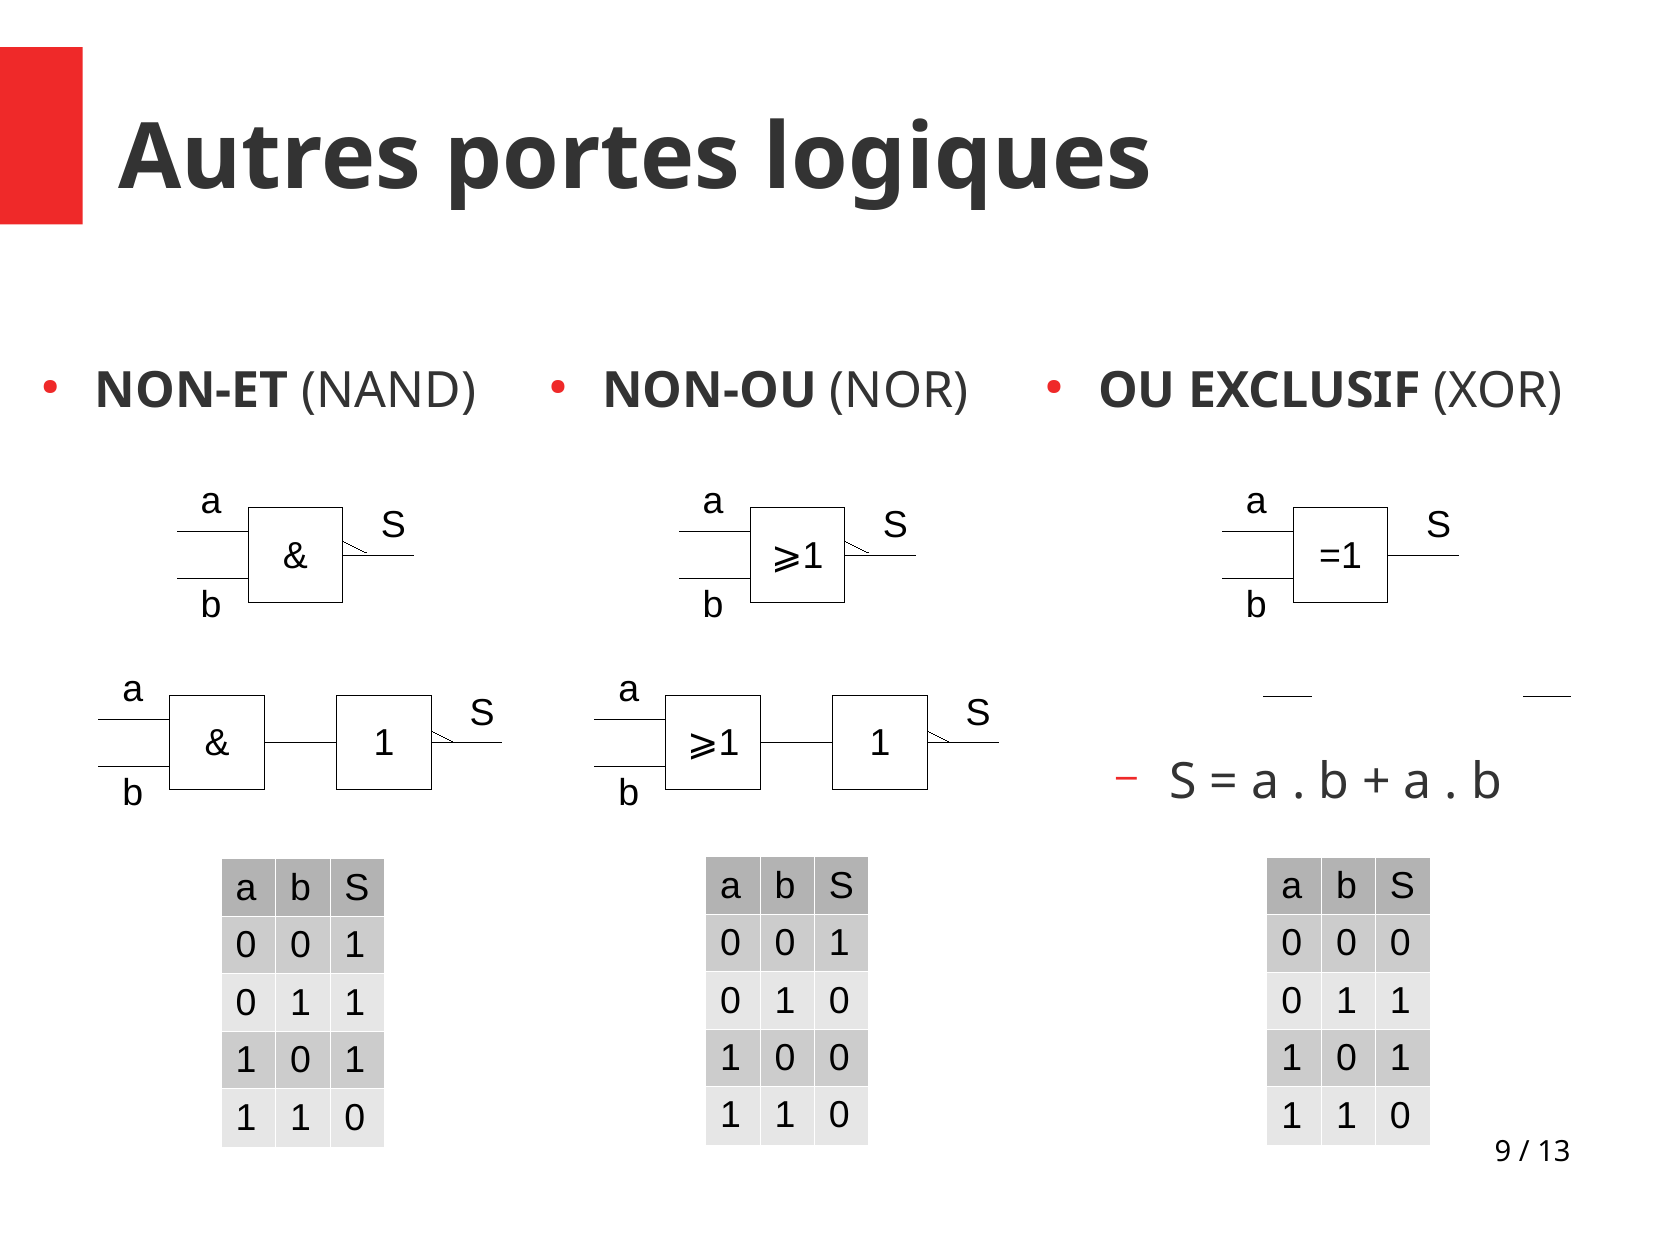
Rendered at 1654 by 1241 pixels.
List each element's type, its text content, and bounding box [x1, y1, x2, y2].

list NON-ET (NAND) [23, 354, 531, 1074]
text_box b [603, 764, 655, 821]
text_box 1 [832, 695, 928, 790]
table_cell 0 [1322, 915, 1375, 972]
table_header a [706, 857, 760, 914]
text_box S [868, 496, 923, 553]
table_cell 1 [761, 972, 814, 1029]
table_cell 1 [1322, 973, 1375, 1029]
table_cell 0 [706, 972, 760, 1029]
text_box S [366, 496, 421, 553]
text_box 1 [336, 695, 432, 790]
table_cell 1 [222, 1032, 275, 1088]
text_box ⩾1 [750, 507, 845, 603]
table_cell 1 [815, 915, 868, 971]
table_cell 1 [1267, 1030, 1321, 1086]
table_cell 0 [1267, 915, 1321, 972]
table_cell 0 [276, 1032, 330, 1088]
list OU EXCLUSIF (XOR) S = a . b + a . b [1027, 354, 1642, 1074]
table_cell 0 [1267, 973, 1321, 1029]
table_cell 0 [222, 917, 275, 973]
text_box b [687, 576, 739, 634]
title Autres portes logiques [118, 49, 1571, 257]
table_cell 1 [276, 974, 330, 1031]
table_cell 1 [1376, 973, 1430, 1029]
table_cell 1 [1267, 1087, 1321, 1145]
table_header b [761, 857, 814, 914]
text_box ⩾1 [665, 695, 761, 790]
table_cell 1 [706, 1030, 760, 1086]
table_header b [276, 859, 330, 916]
table_cell 1 [276, 1089, 330, 1147]
table_cell 1 [331, 1032, 384, 1088]
table_cell 0 [276, 917, 330, 973]
table_header S [815, 857, 868, 914]
table_cell 0 [761, 1030, 814, 1086]
table_header S [331, 859, 384, 916]
table_cell 0 [222, 974, 275, 1031]
text_box a [603, 660, 655, 717]
list NON-OU (NOR) [531, 354, 1027, 1074]
table_cell 0 [1376, 915, 1430, 972]
text_box a [1231, 472, 1282, 530]
text_box S [1411, 496, 1467, 553]
text_box S [454, 683, 510, 741]
table_header a [222, 859, 275, 916]
text_box & [248, 507, 343, 603]
text_box & [169, 695, 265, 790]
table_cell 0 [761, 915, 814, 971]
text_box b [107, 764, 158, 821]
table_header a [1267, 858, 1321, 914]
text_box a [107, 660, 158, 717]
table_header S [1376, 858, 1430, 914]
table_cell 0 [1376, 1087, 1430, 1145]
table_cell 0 [815, 972, 868, 1029]
text_box b [1231, 576, 1282, 634]
table_cell 1 [222, 1089, 275, 1147]
table_cell 0 [1322, 1030, 1375, 1086]
text_box a [687, 472, 739, 530]
table_header b [1322, 858, 1375, 914]
table_cell 0 [331, 1089, 384, 1147]
table_cell 0 [706, 915, 760, 971]
text_box a [185, 472, 237, 530]
text_box S [950, 683, 1006, 741]
text_box b [185, 576, 237, 634]
table_cell 1 [1376, 1030, 1430, 1086]
table_cell 0 [815, 1087, 868, 1145]
table_cell 1 [706, 1087, 760, 1145]
text_box =1 [1293, 507, 1388, 603]
table_cell 0 [815, 1030, 868, 1086]
table_cell 1 [331, 917, 384, 973]
table_cell 1 [1322, 1087, 1375, 1145]
table_cell 1 [331, 974, 384, 1031]
table_cell 1 [761, 1087, 814, 1145]
